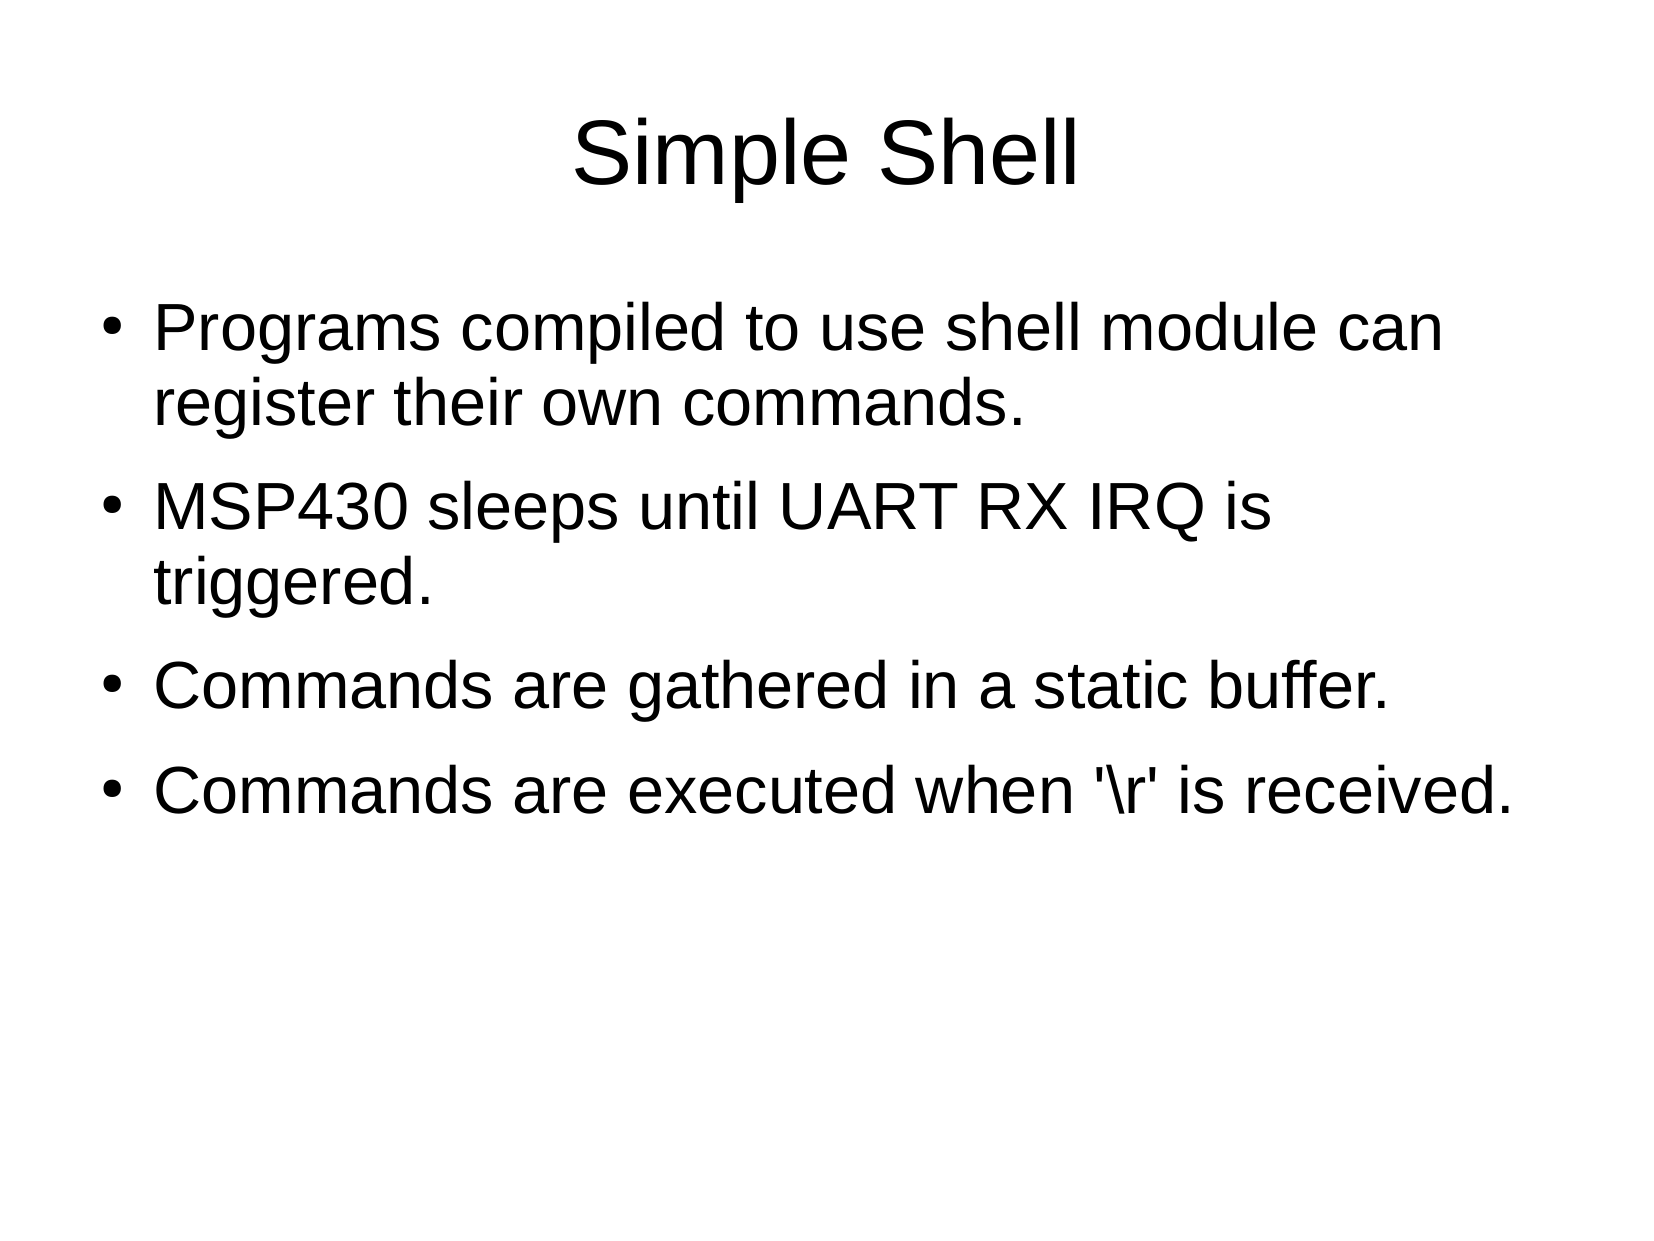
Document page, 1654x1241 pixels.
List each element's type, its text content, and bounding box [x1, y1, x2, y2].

list Programs compiled to use shell module can register their own commands. MSP430 sleeps until UART RX IRQ is triggered. Commands are gathered in a static buffer. Commands are executed when '\r' is received. [82, 290, 1538, 1010]
title Simple Shell [82, 49, 1571, 257]
